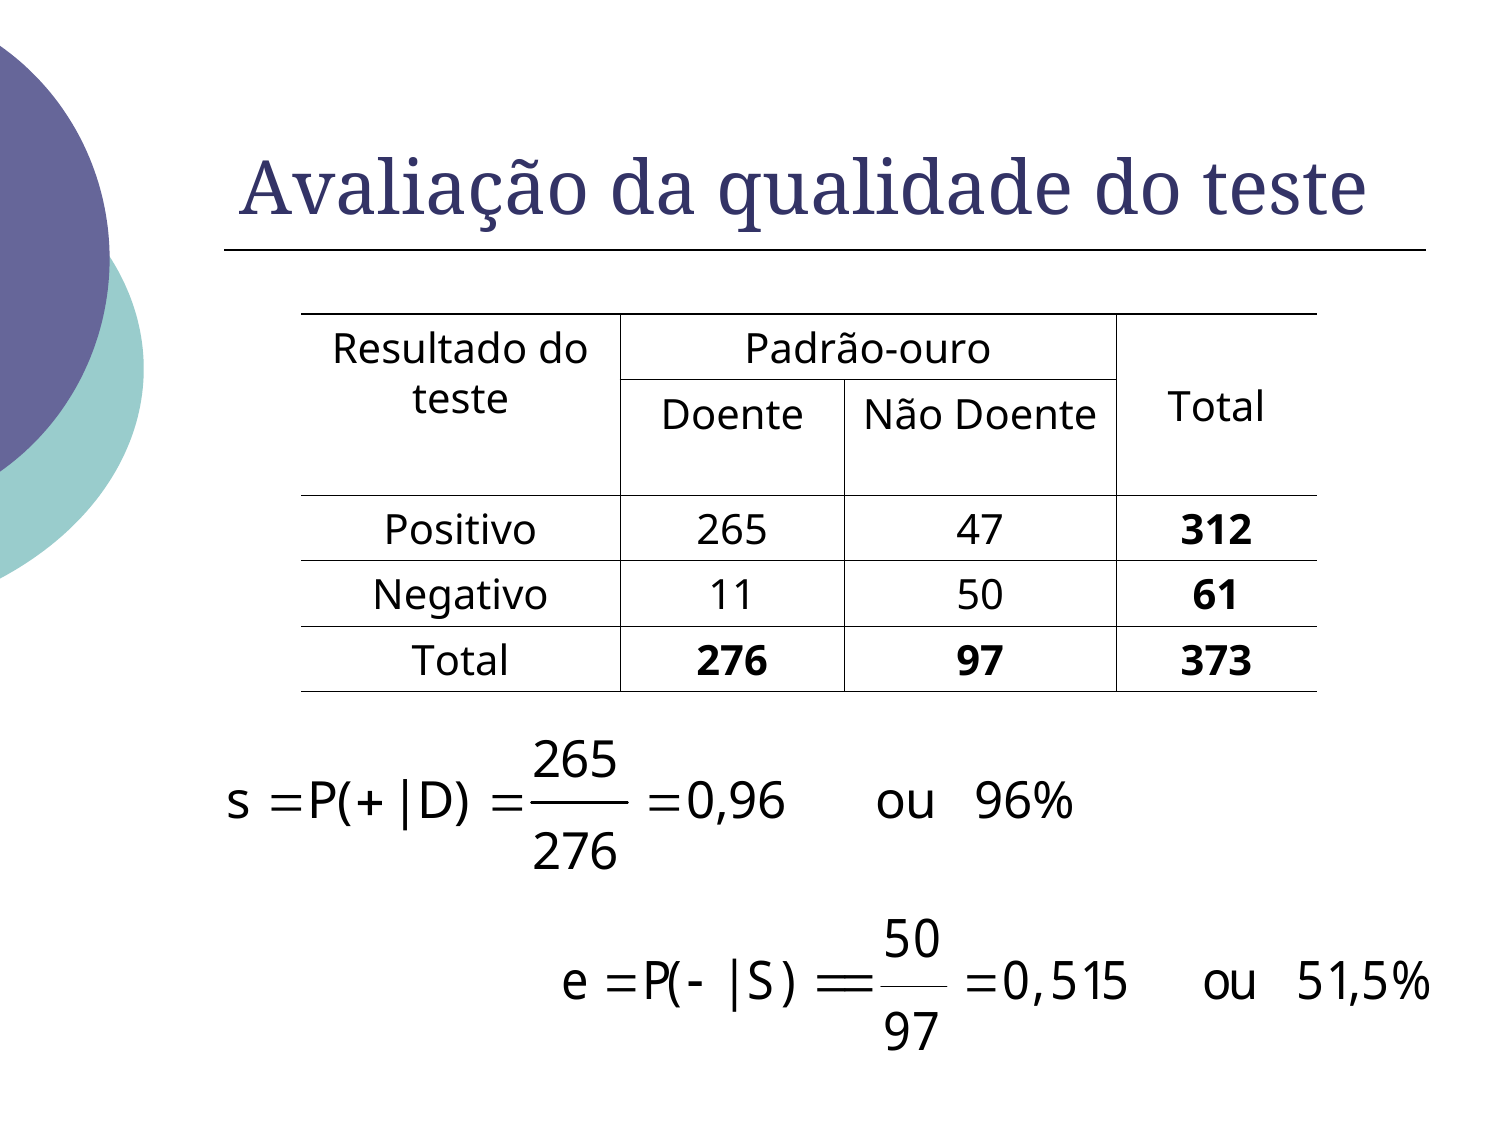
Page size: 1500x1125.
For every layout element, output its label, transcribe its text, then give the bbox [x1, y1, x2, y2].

table_cell Negativo [301, 561, 620, 626]
table_header Total [1117, 315, 1317, 495]
table_cell 61 [1117, 561, 1317, 626]
table_cell 97 [845, 627, 1116, 691]
table_cell Total [301, 627, 620, 691]
table_header Resultado do teste [301, 315, 620, 495]
table_header Padrão-ouro [621, 315, 1116, 379]
table_cell Não Doente [845, 380, 1116, 495]
table_cell 312 [1117, 496, 1317, 560]
chart [218, 716, 1088, 885]
title Avaliação da qualidade do teste [224, 49, 1425, 237]
table_cell 47 [845, 496, 1116, 560]
table_cell 276 [621, 627, 844, 691]
table_cell Positivo [301, 496, 620, 560]
table_cell 373 [1117, 627, 1317, 691]
table_cell 50 [845, 561, 1116, 626]
table_cell 11 [621, 561, 844, 626]
chart [553, 893, 1443, 1067]
table_cell Doente [621, 380, 844, 495]
table_cell 265 [621, 496, 844, 560]
